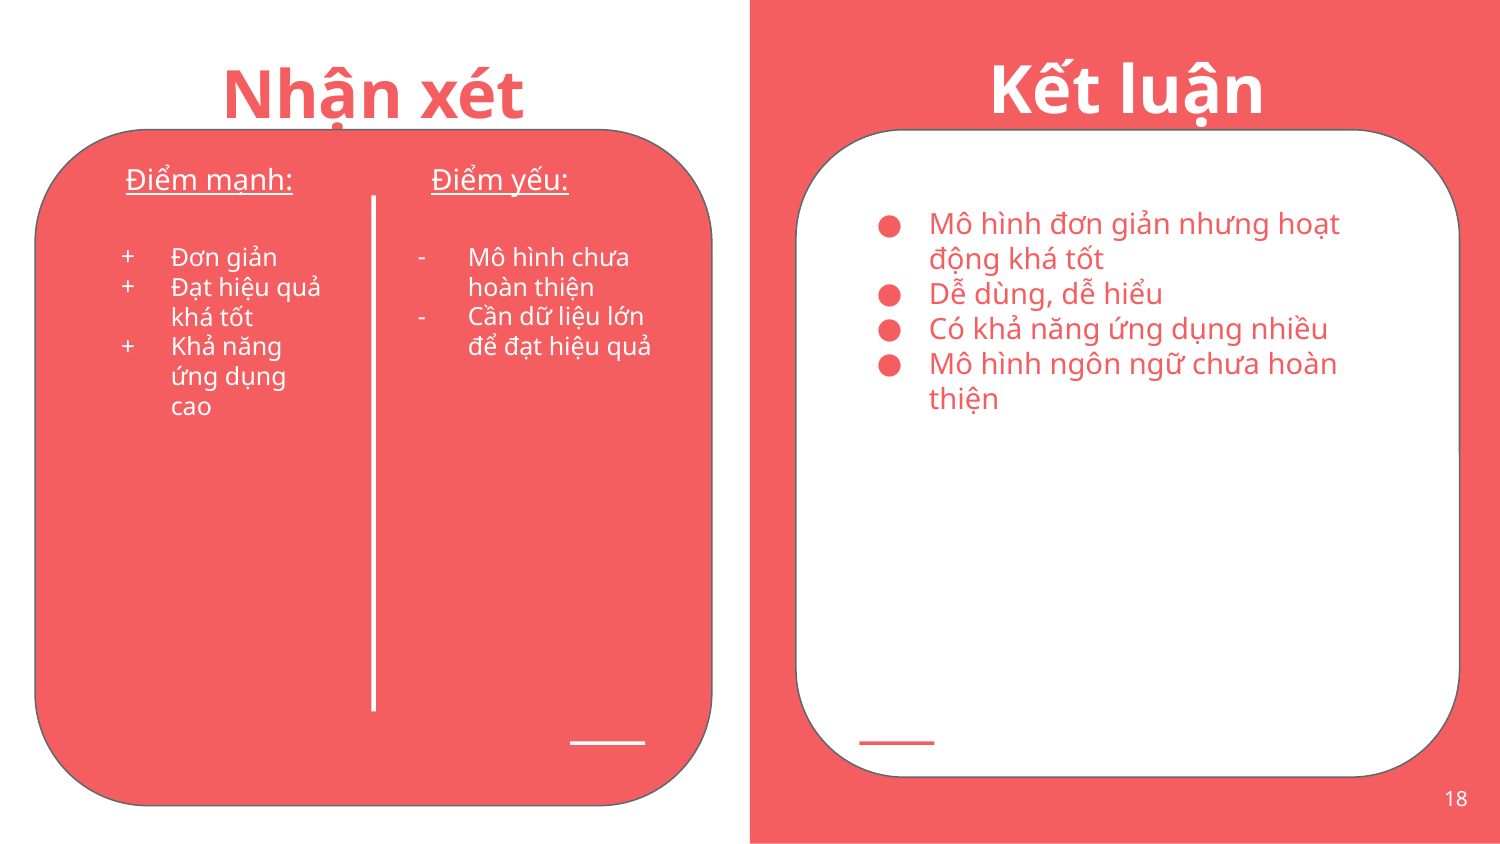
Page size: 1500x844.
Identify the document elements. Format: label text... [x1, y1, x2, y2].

text_box Đơn giản Đạt hiệu quả khá tốt Khả năng ứng dụng cao [80, 226, 347, 718]
title Kết luận [795, 16, 1460, 142]
text_box Mô hình đơn giản nhưng hoạt động khá tốt Dễ dùng, dễ hiểu Có khả năng ứng dụng nhiều Mô hình ngôn ngữ chưa hoàn thiện [838, 190, 1387, 381]
slide_number <number> [1392, 767, 1483, 833]
text_box Mô hình chưa hoàn thiện Cần dữ liệu lớn để đạt hiệu quả [377, 226, 684, 742]
text_box [795, 129, 1460, 778]
text_box Điểm mạnh: [110, 146, 340, 206]
text_box [35, 129, 712, 806]
text_box Điểm yếu: [416, 146, 645, 196]
title Nhận xét [41, 21, 706, 147]
